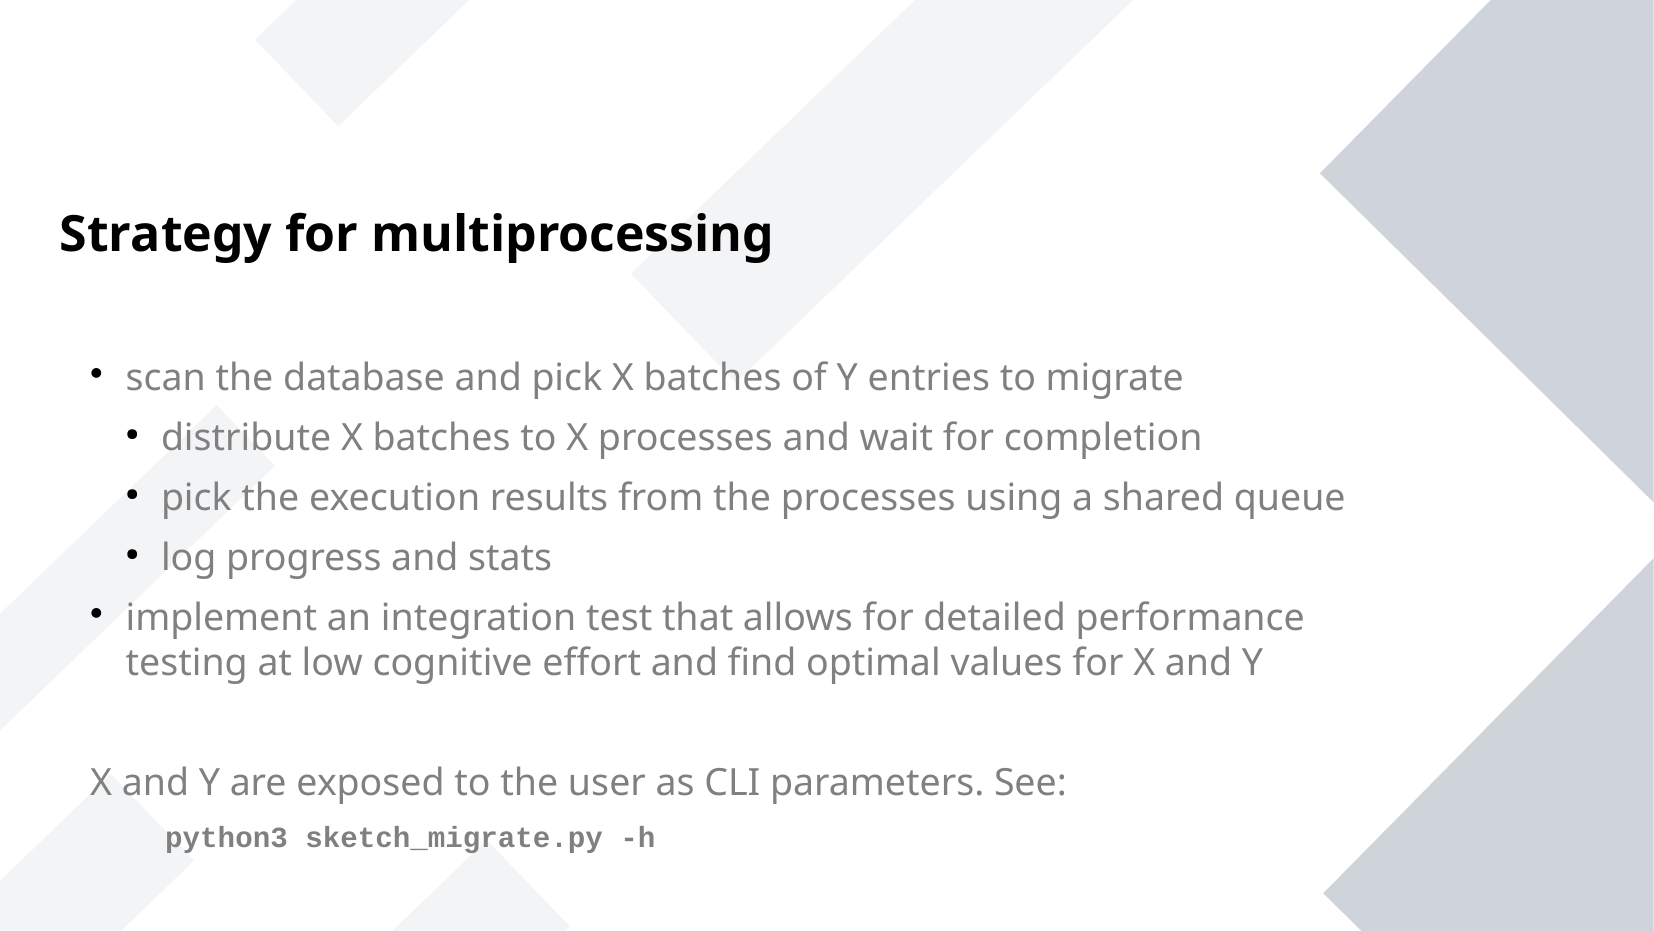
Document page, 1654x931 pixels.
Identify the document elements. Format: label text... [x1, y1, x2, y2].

text_box scan the database and pick X batches of Y entries to migrate distribute X batches to X processes and wait for completion pick the execution results from the processes using a shared queue log progress and stats implement an integration test that allows for detailed performance testing at low cognitive effort and find optimal values for X and Y X and Y are exposed to the user as CLI parameters. See: python3 sketch_migrate.py -h [75, 285, 1426, 863]
text_box Strategy for multiprocessing [44, 193, 1013, 301]
